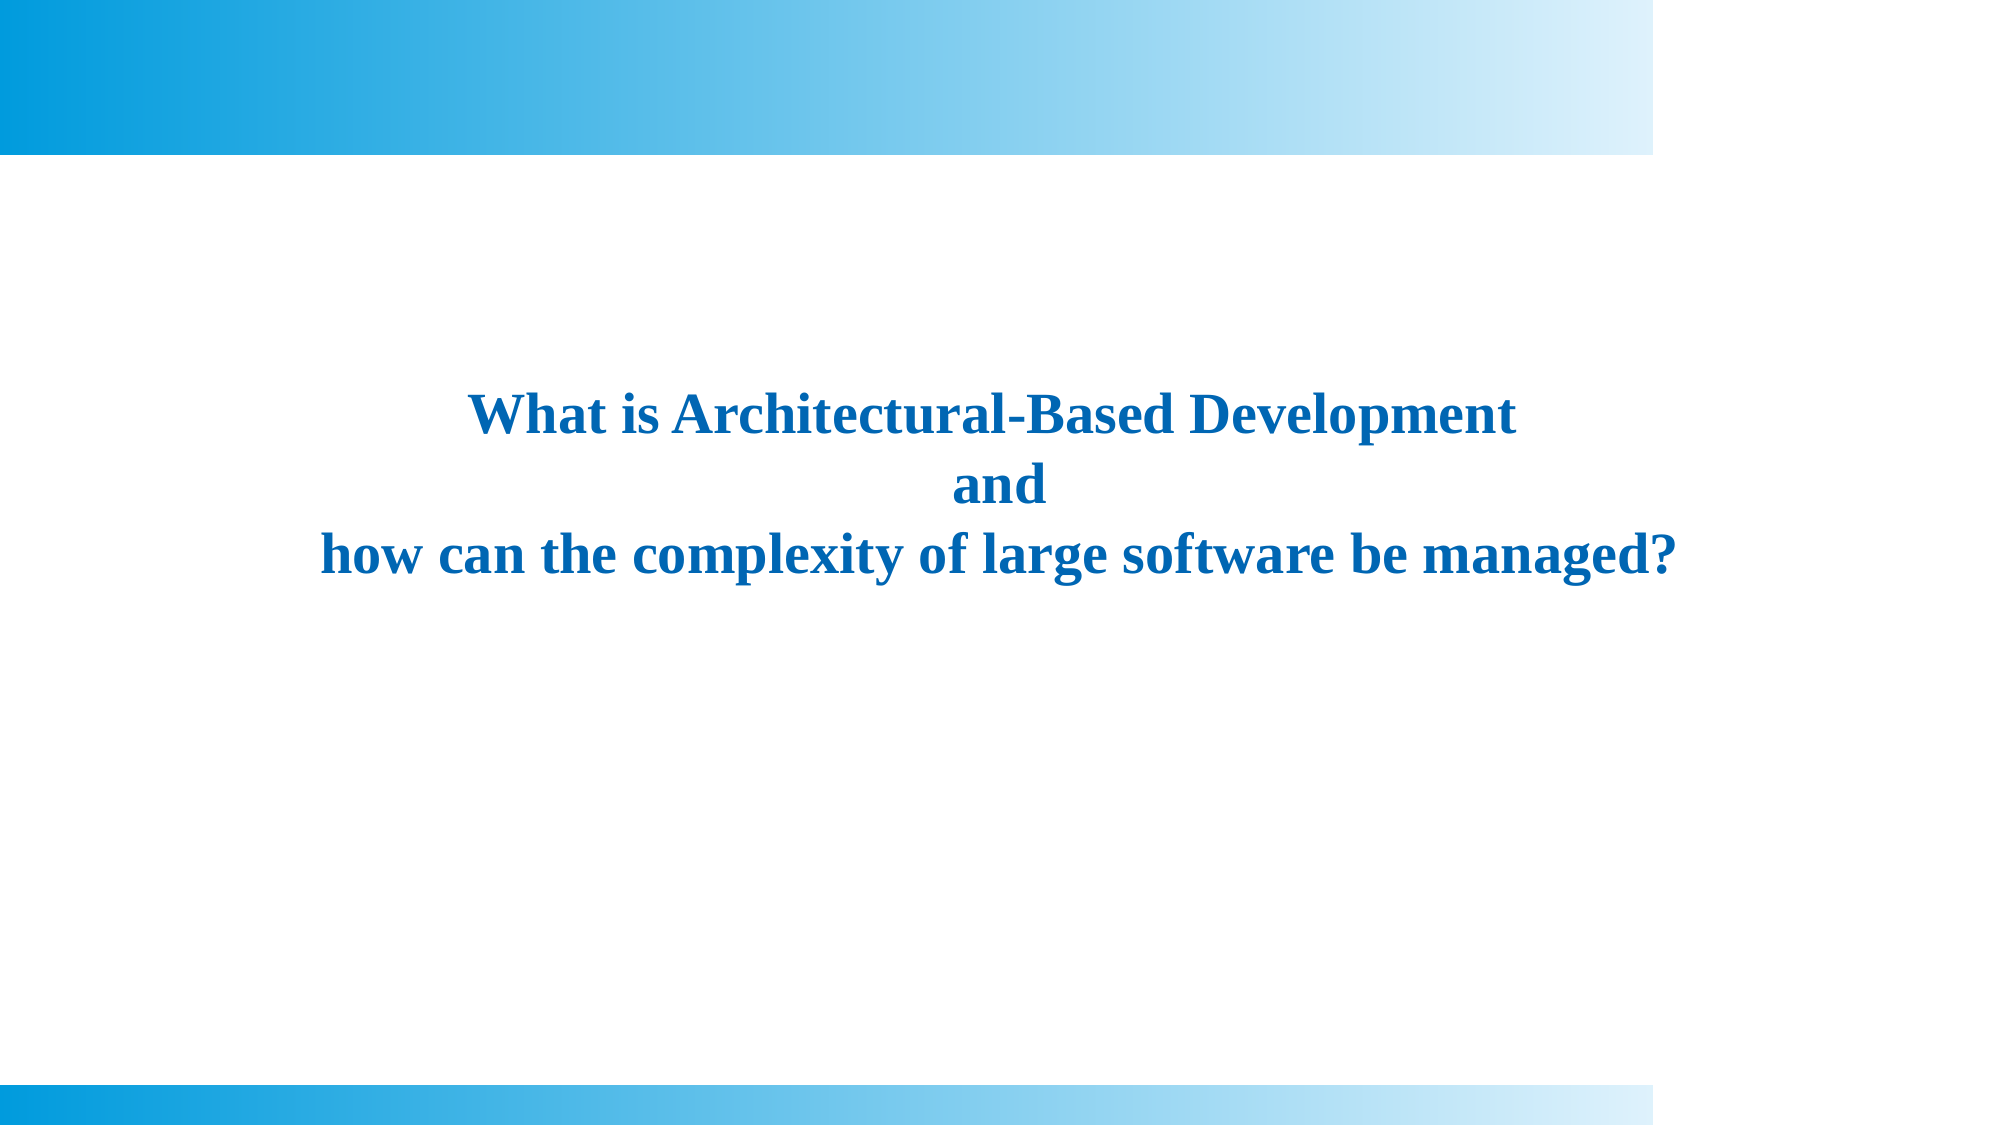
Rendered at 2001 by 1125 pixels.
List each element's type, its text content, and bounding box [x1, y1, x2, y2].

subtitle What is Architectural-Based Development and how can the complexity of large software be managed? [99, 44, 1900, 916]
